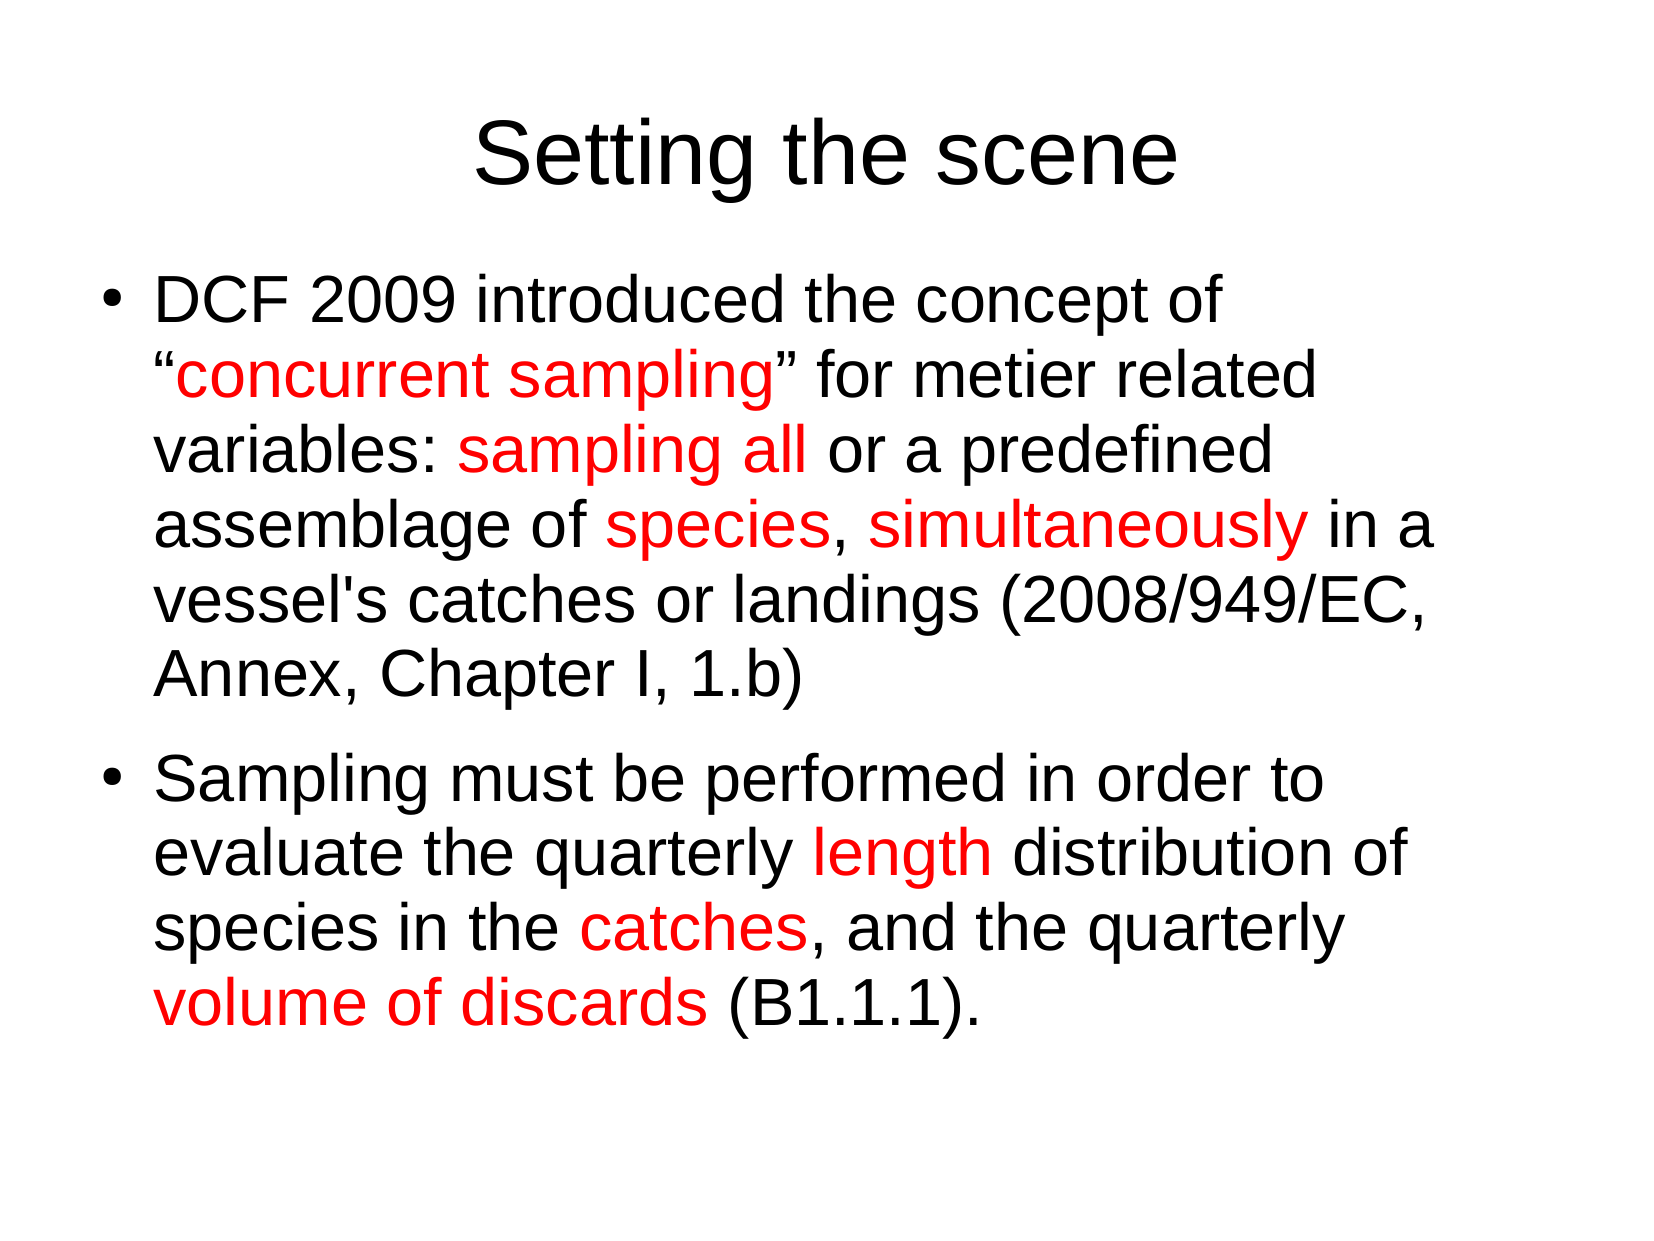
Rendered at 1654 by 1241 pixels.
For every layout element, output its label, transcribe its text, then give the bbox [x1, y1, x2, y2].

title Setting the scene [82, 49, 1571, 257]
list DCF 2009 introduced the concept of “concurrent sampling” for metier related variables: sampling all or a predefined assemblage of species, simultaneously in a vessel's catches or landings (2008/949/EC, Annex, Chapter I, 1.b) Sampling must be performed in order to evaluate the quarterly length distribution of species in the catches, and the quarterly volume of discards (B1.1.1). [82, 262, 1571, 1201]
